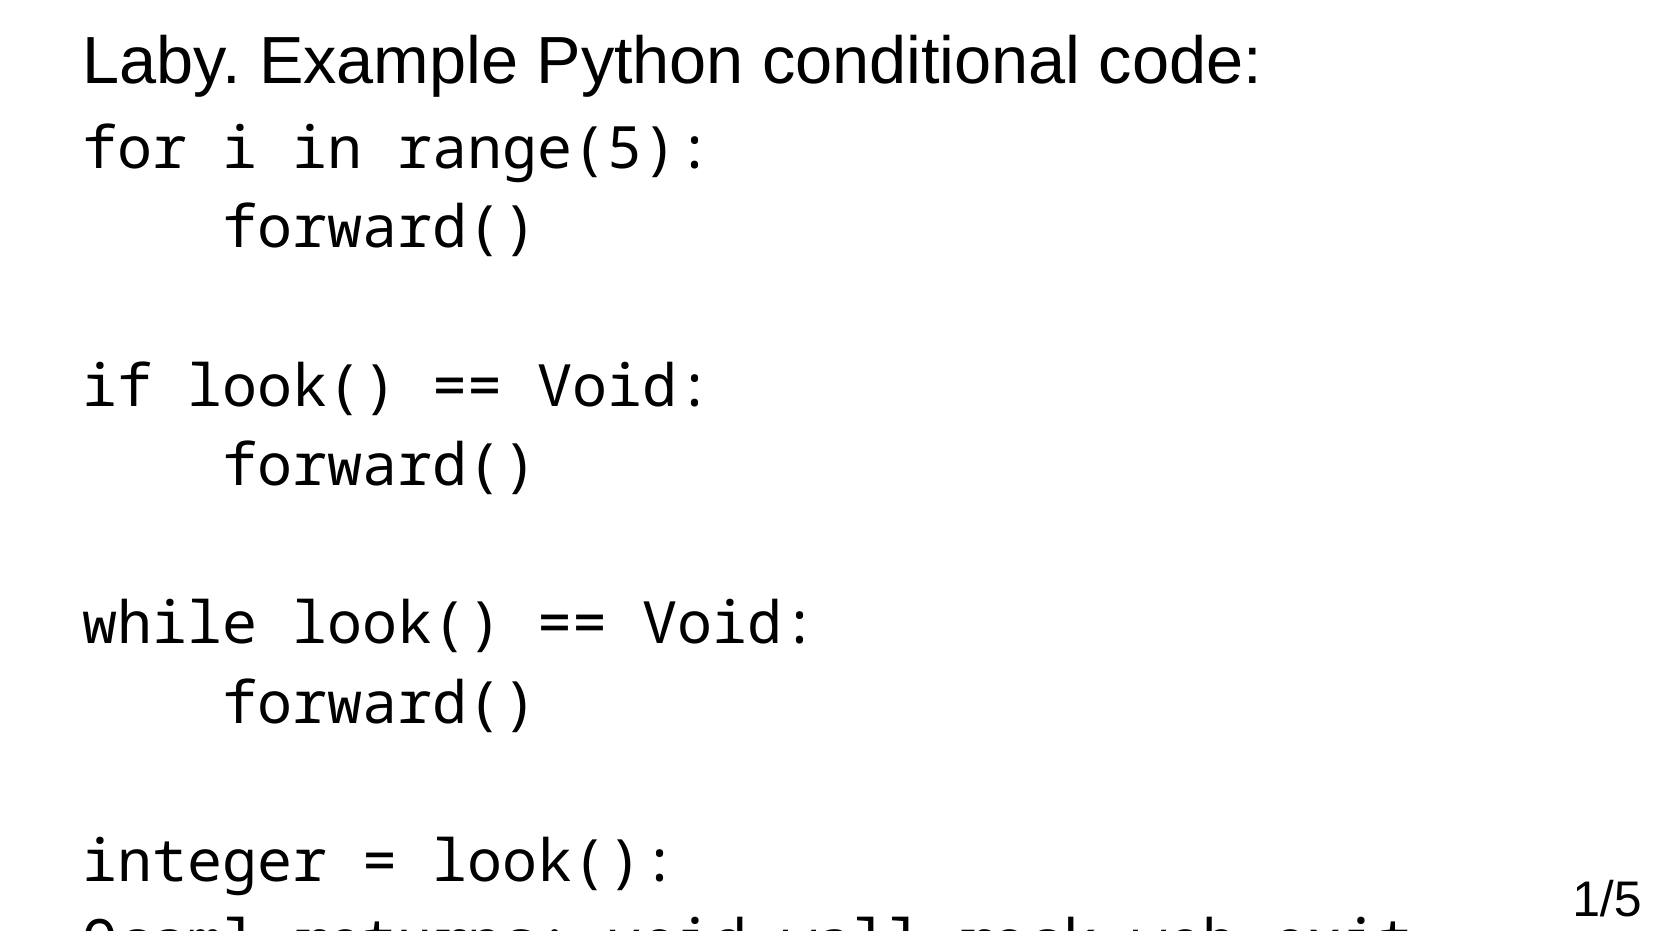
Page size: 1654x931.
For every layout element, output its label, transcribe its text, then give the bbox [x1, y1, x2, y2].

subtitle for i in range(5): forward() if look() == Void: forward() while look() == Void: forward() integer = look(): Ocaml returns: void wall rock web exit Python code returns: integer 0 to 5 Variables assigned to integers: Void, Wall, Rock, Web, Exit, Unknown [82, 106, 1571, 931]
title 1/5 [1523, 871, 1642, 931]
title Laby. Example Python conditional code: [82, 22, 1571, 98]
